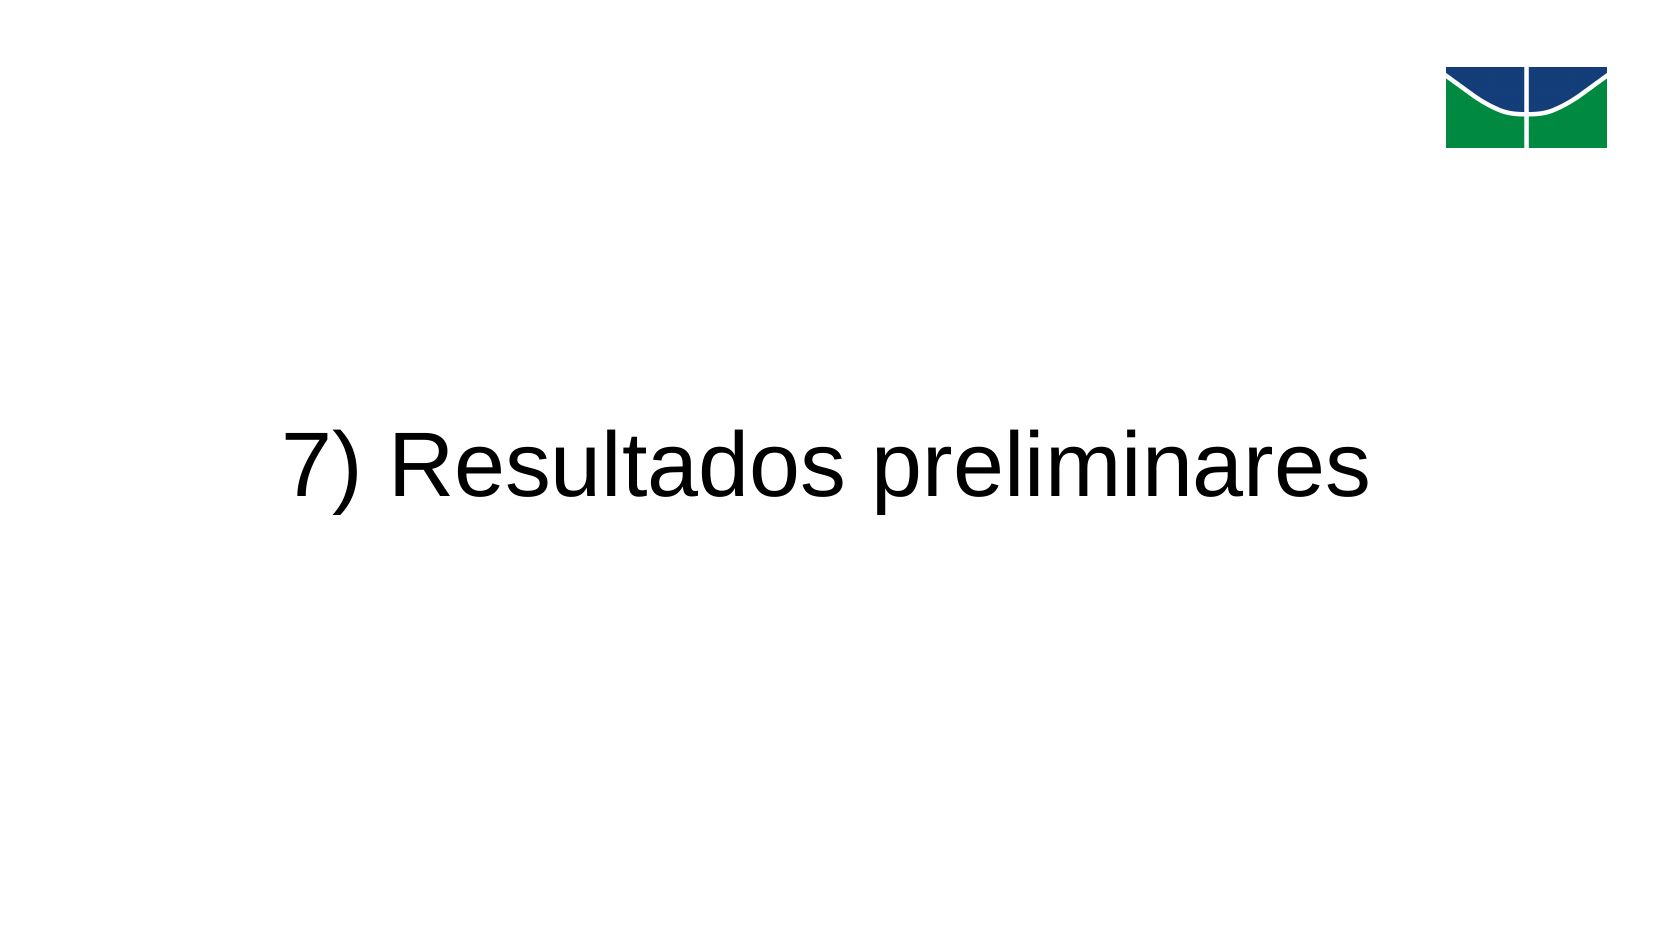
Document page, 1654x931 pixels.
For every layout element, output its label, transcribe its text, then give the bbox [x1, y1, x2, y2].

title 7) Resultados preliminares [82, 387, 1571, 543]
picture [1446, 67, 1607, 148]
